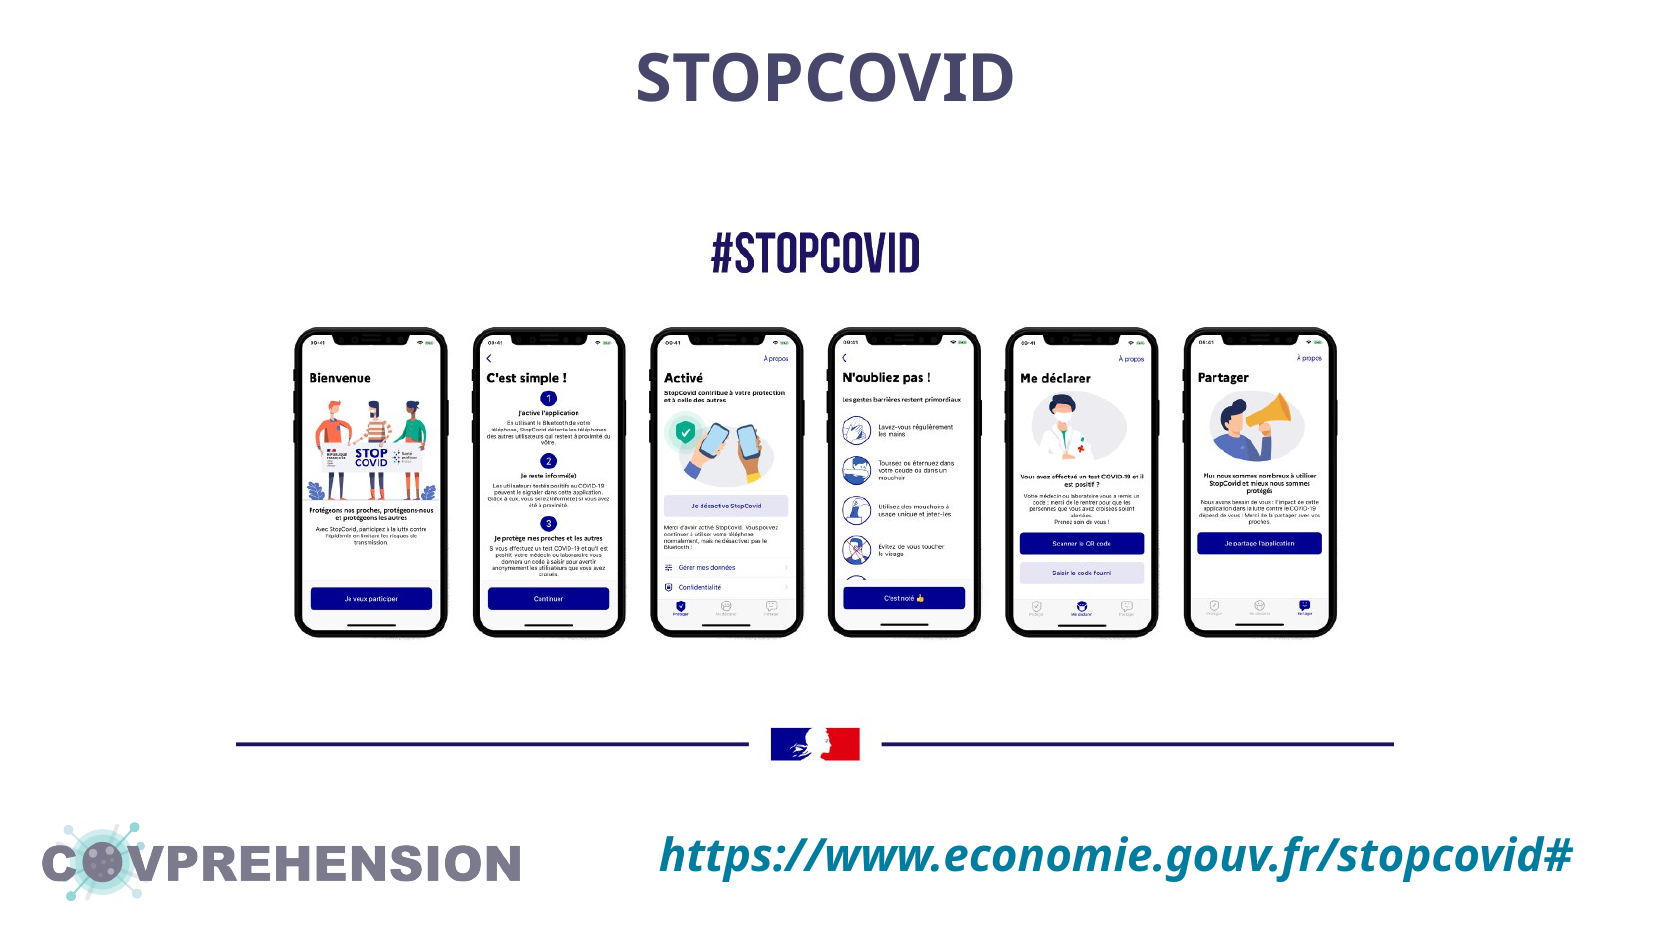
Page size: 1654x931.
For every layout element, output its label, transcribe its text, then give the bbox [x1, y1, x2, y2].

text_box https://www.economie.gouv.fr/stopcovid# [602, 814, 1630, 922]
title STOPCOVID [0, 23, 1654, 129]
picture [236, 152, 1394, 804]
